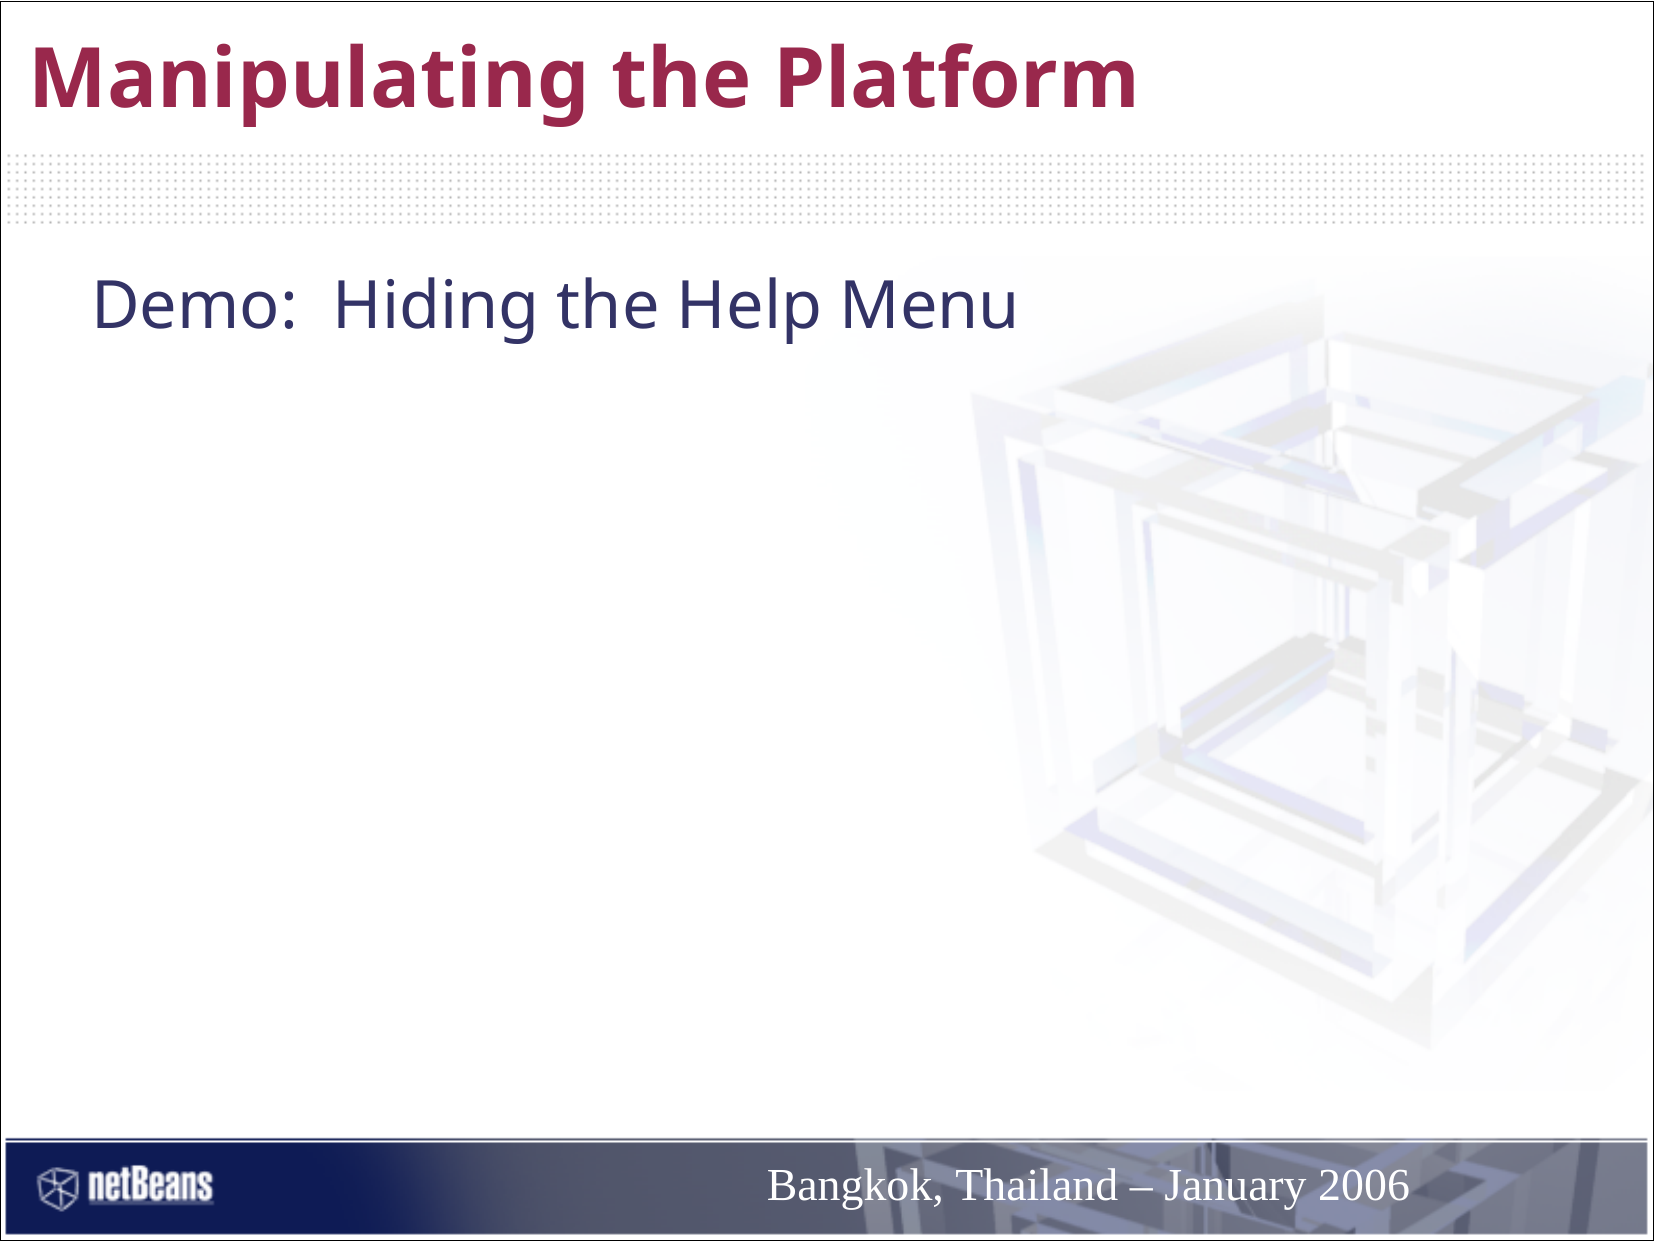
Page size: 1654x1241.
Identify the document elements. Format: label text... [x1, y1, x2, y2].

title Manipulating the Platform [28, 0, 1619, 152]
picture [1, 2, 1653, 1240]
list Demo: Hiding the Help Menu [73, 257, 1574, 1127]
